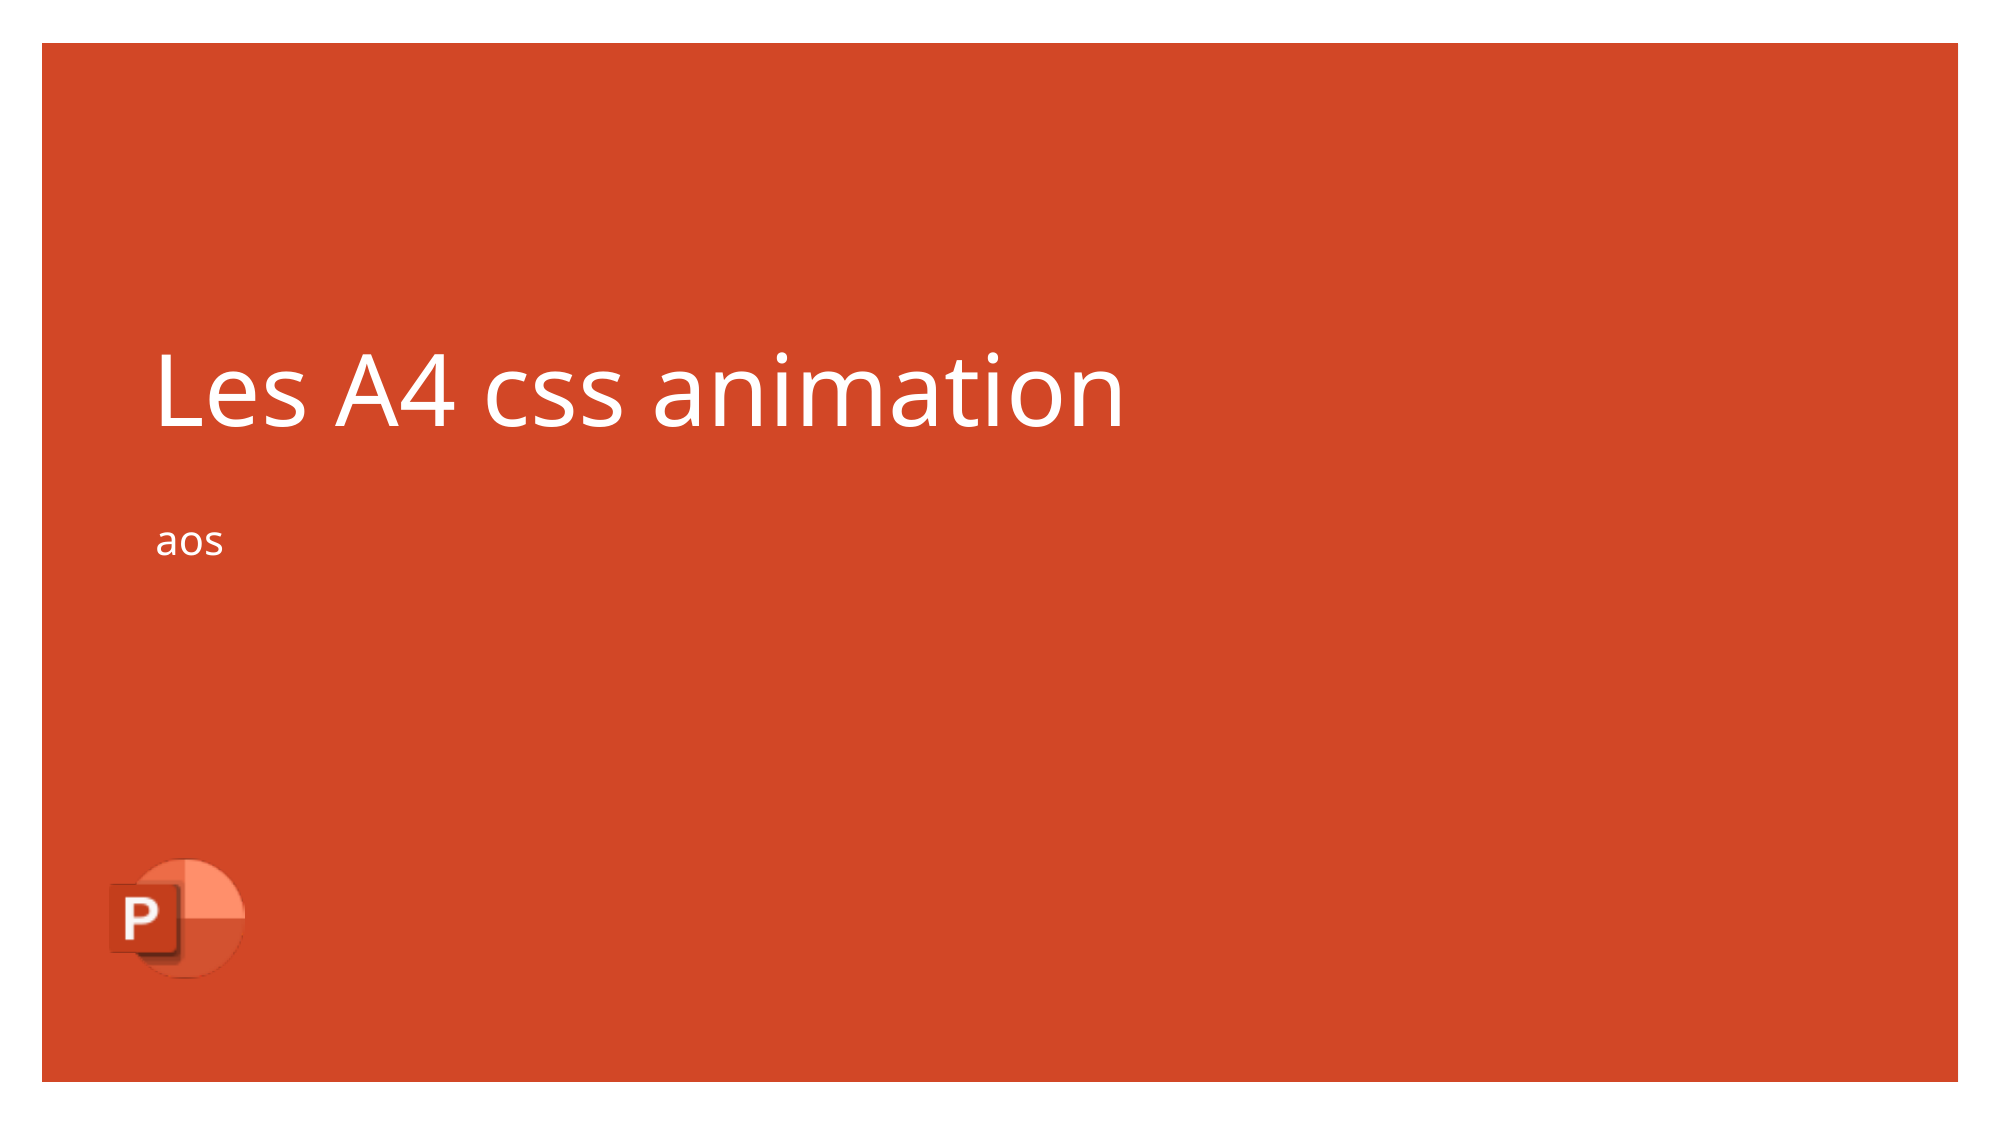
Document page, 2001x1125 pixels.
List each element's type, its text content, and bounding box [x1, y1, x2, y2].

subtitle aos [140, 481, 1713, 668]
picture [109, 851, 245, 987]
title Les A4 css animation [137, 190, 1863, 583]
